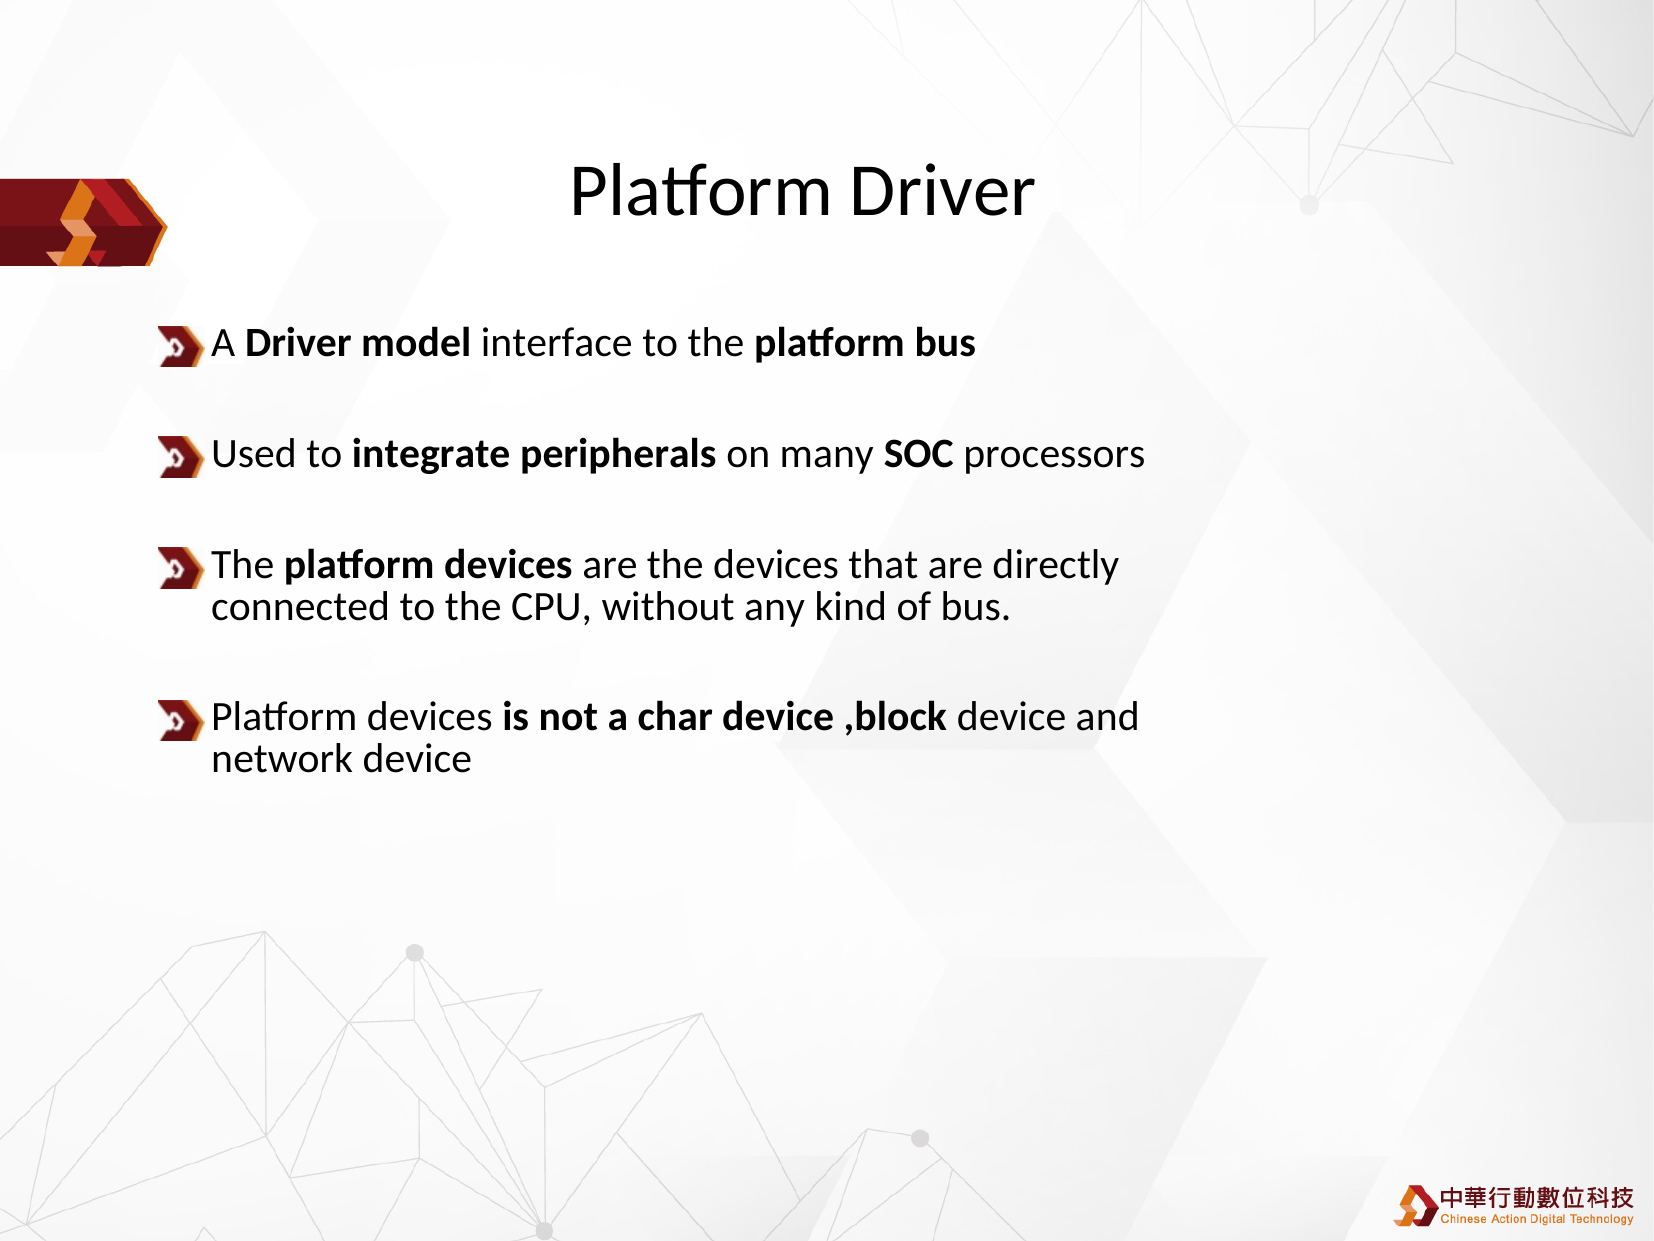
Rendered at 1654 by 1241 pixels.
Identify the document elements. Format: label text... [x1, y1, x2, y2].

title Platform Driver [118, 112, 1506, 281]
picture [0, 0, 1654, 1241]
list A Driver model interface to the platform bus Used to integrate peripherals on many SOC processors The platform devices are the devices that are directly connected to the CPU, without any kind of bus. Platform devices is not a char device ,block device and network device [140, 325, 1629, 1045]
